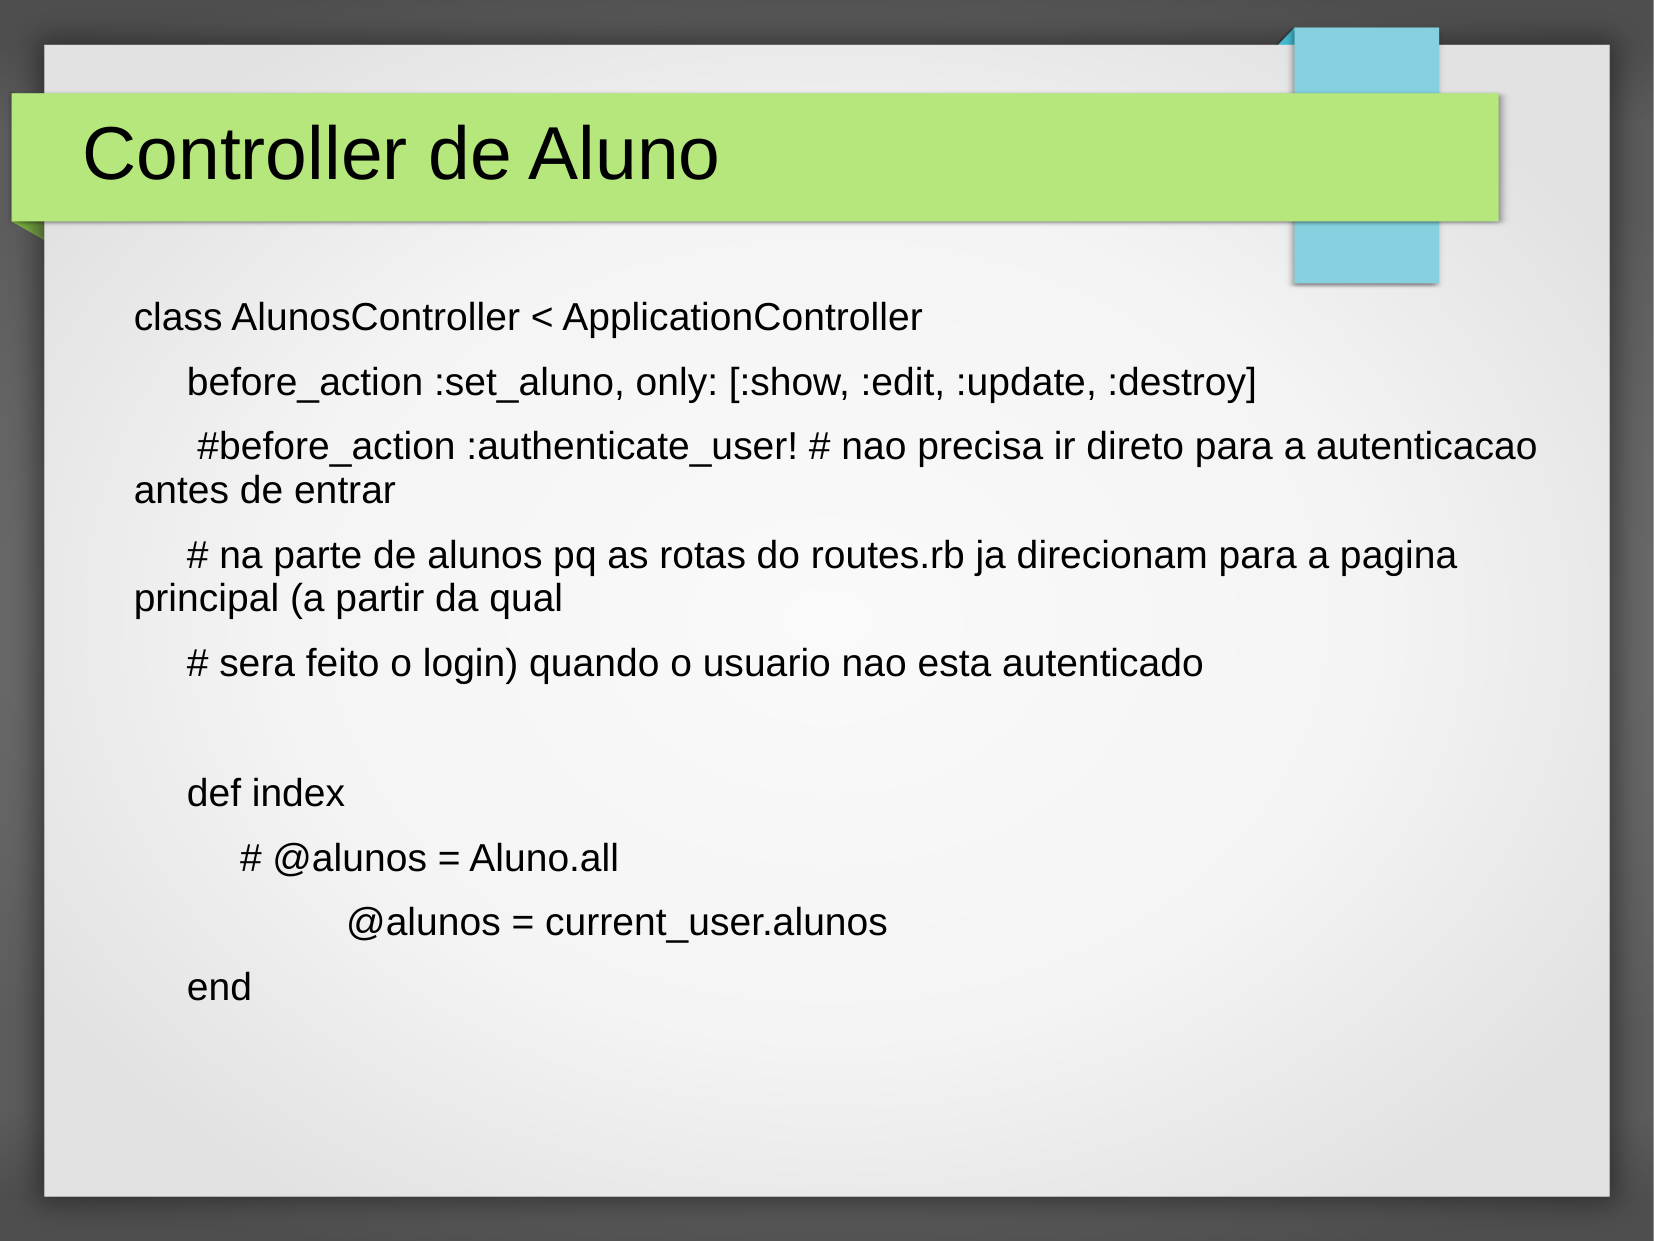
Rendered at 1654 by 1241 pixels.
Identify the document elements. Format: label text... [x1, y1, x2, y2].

picture [0, 0, 1654, 1241]
list class AlunosController < ApplicationController before_action :set_aluno, only: [:show, :edit, :update, :destroy] #before_action :authenticate_user! # nao precisa ir direto para a autenticacao antes de entrar # na parte de alunos pq as rotas do routes.rb ja direcionam para a pagina principal (a partir da qual # sera feito o login) quando o usuario nao esta autenticado def index # @alunos = Aluno.all @alunos = current_user.alunos end [82, 295, 1571, 1015]
title Controller de Aluno [82, 94, 1264, 213]
